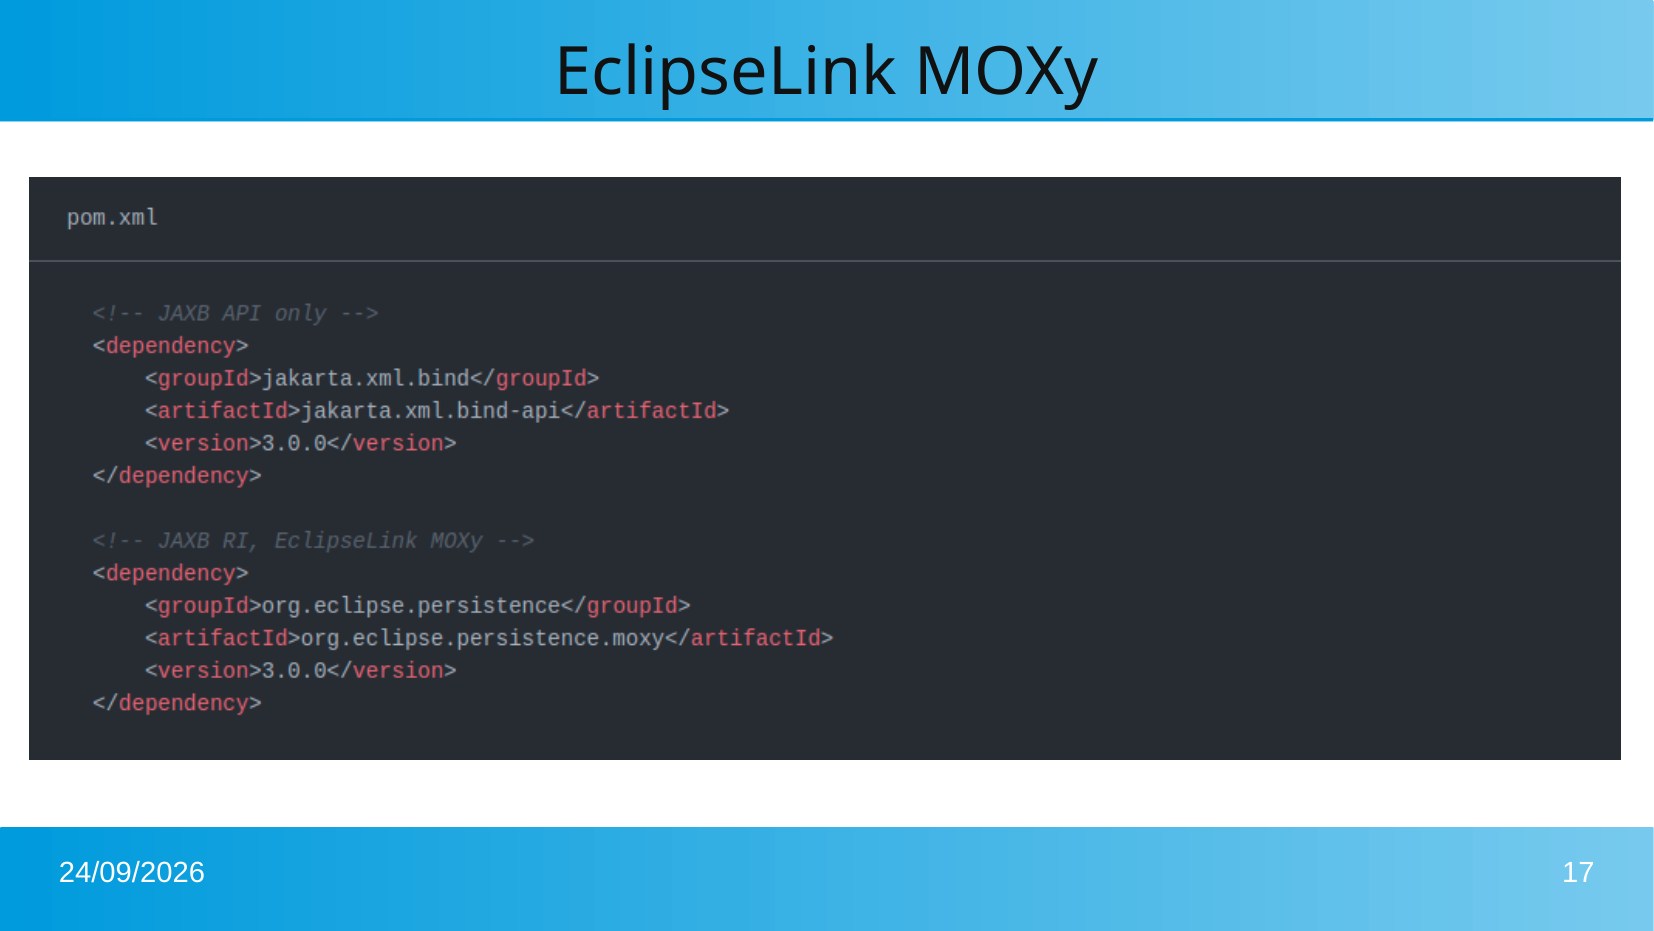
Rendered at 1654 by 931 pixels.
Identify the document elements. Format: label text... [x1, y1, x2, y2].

picture [29, 177, 1621, 760]
title EclipseLink MOXy [59, 29, 1595, 108]
